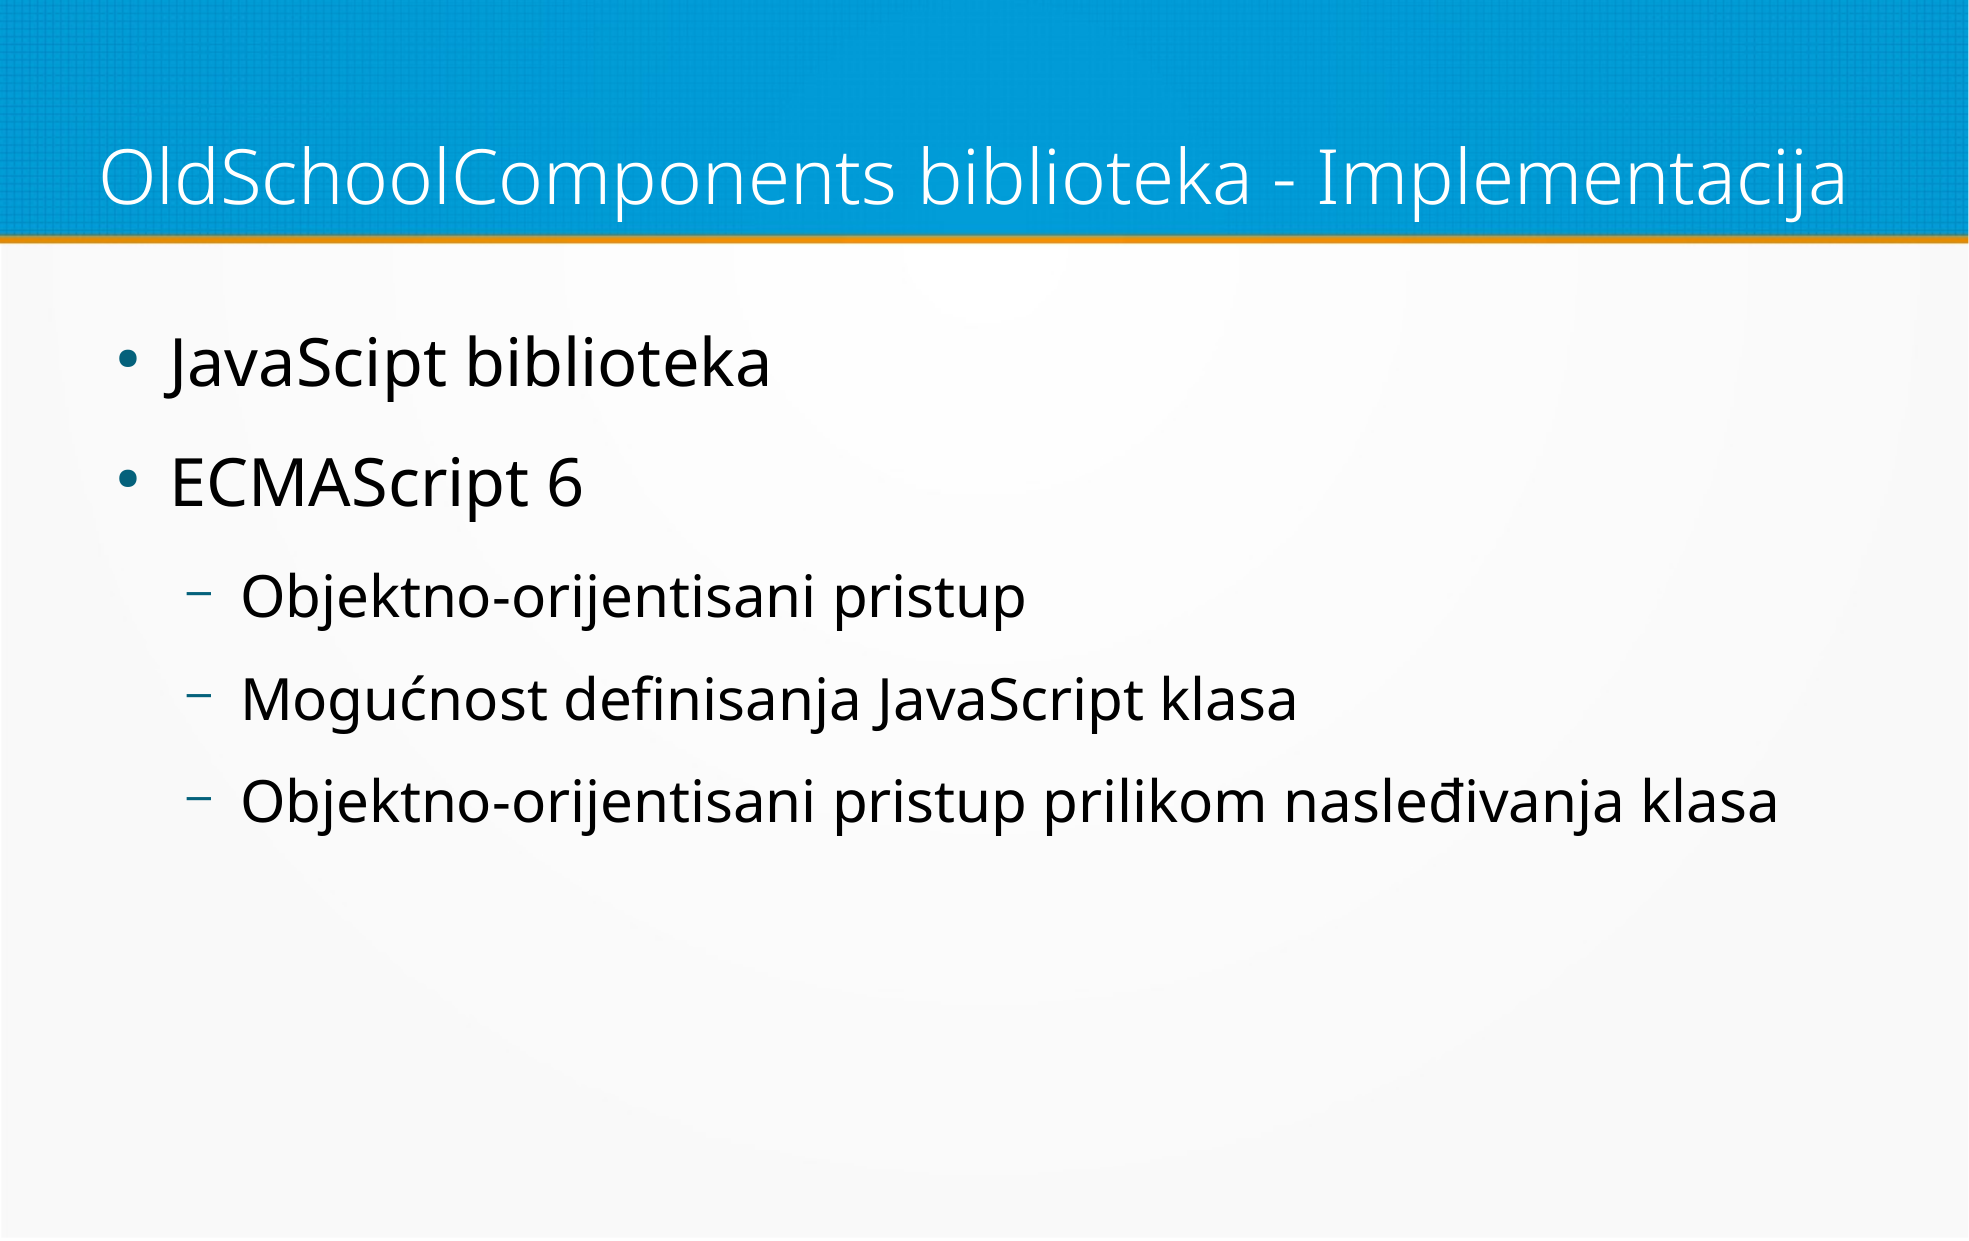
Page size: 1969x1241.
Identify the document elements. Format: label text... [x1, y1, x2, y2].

title OldSchoolComponents biblioteka - Implementacija [98, 19, 1870, 227]
picture [0, 233, 1969, 1241]
list JavaScipt biblioteka ECMAScript 6 Objektno-orijentisani pristup Mogućnost definisanja JavaScript klasa Objektno-orijentisani pristup prilikom nasleđivanja klasa [98, 315, 1861, 1081]
